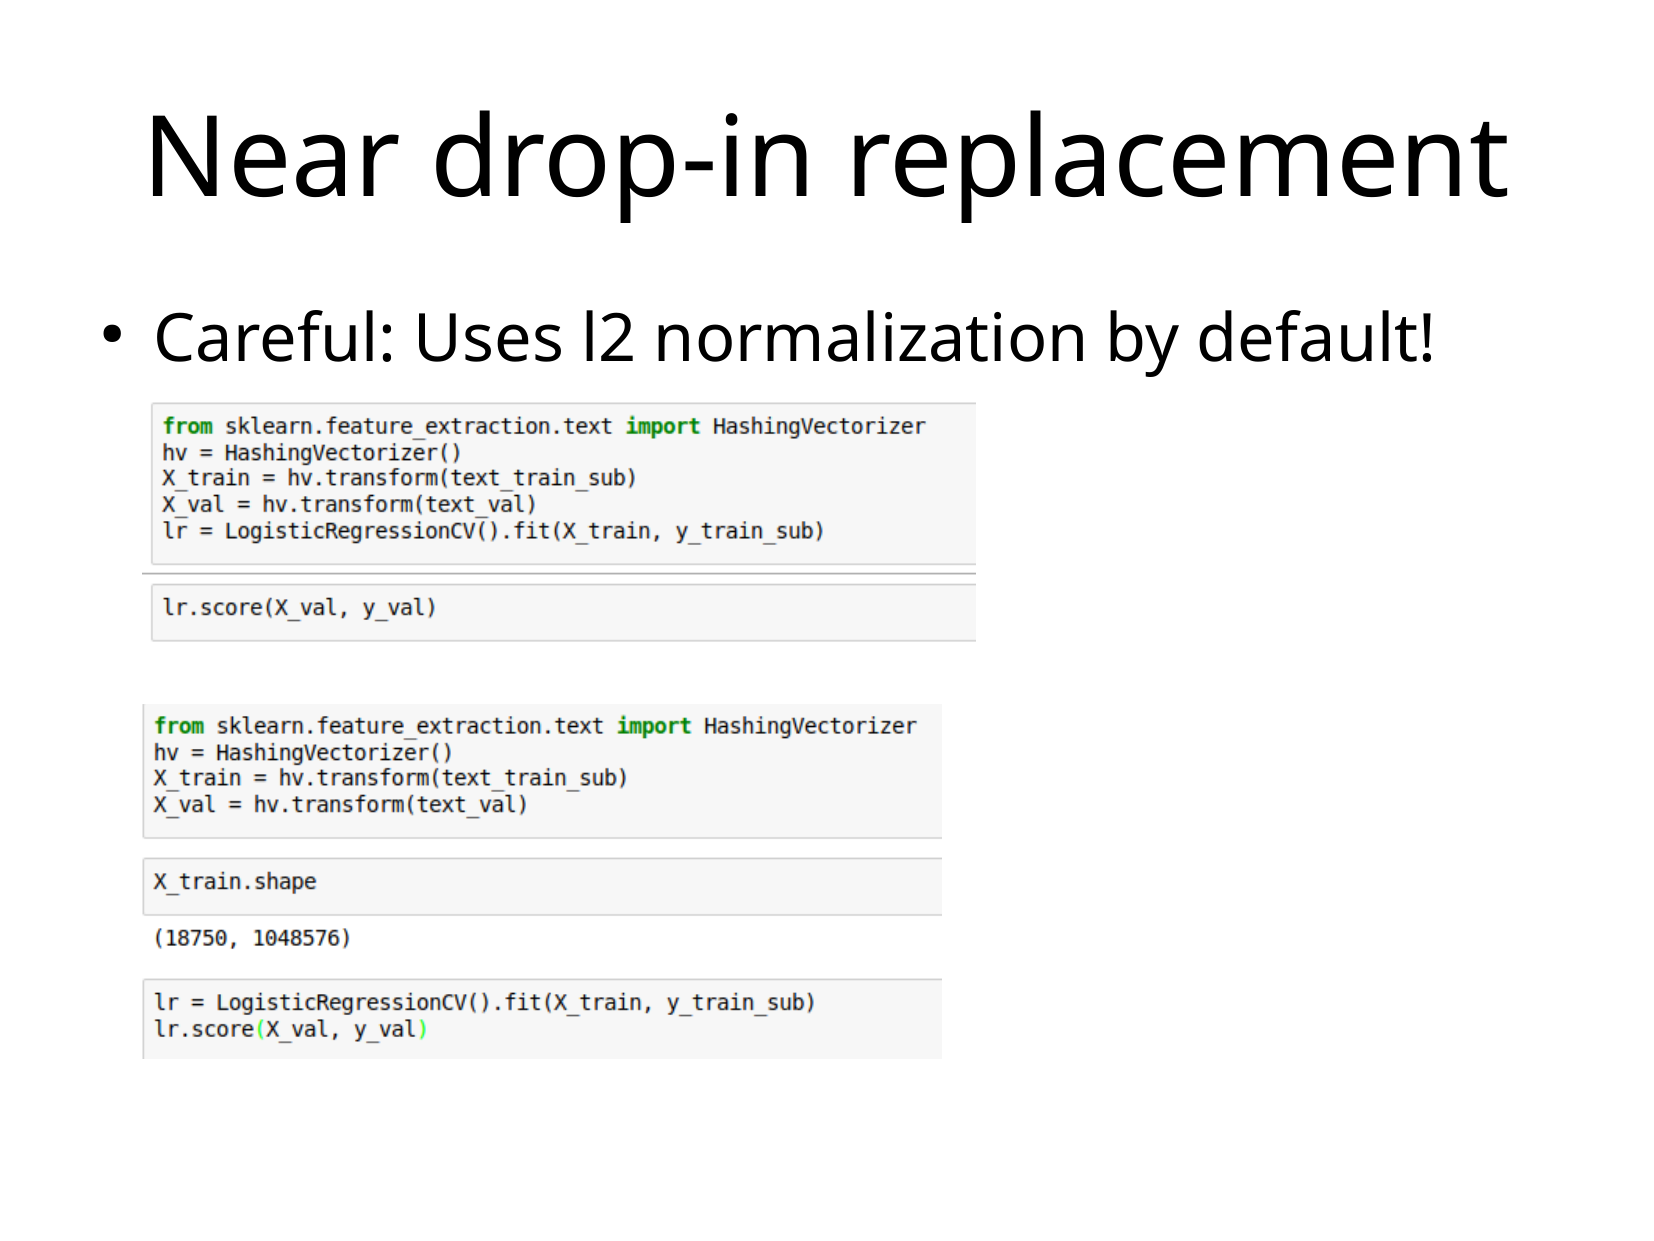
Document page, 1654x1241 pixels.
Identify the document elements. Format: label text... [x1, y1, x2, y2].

picture [142, 395, 976, 646]
title Near drop-in replacement [82, 49, 1571, 257]
list Careful: Uses l2 normalization by default! [82, 290, 1571, 1010]
picture [135, 704, 942, 1059]
